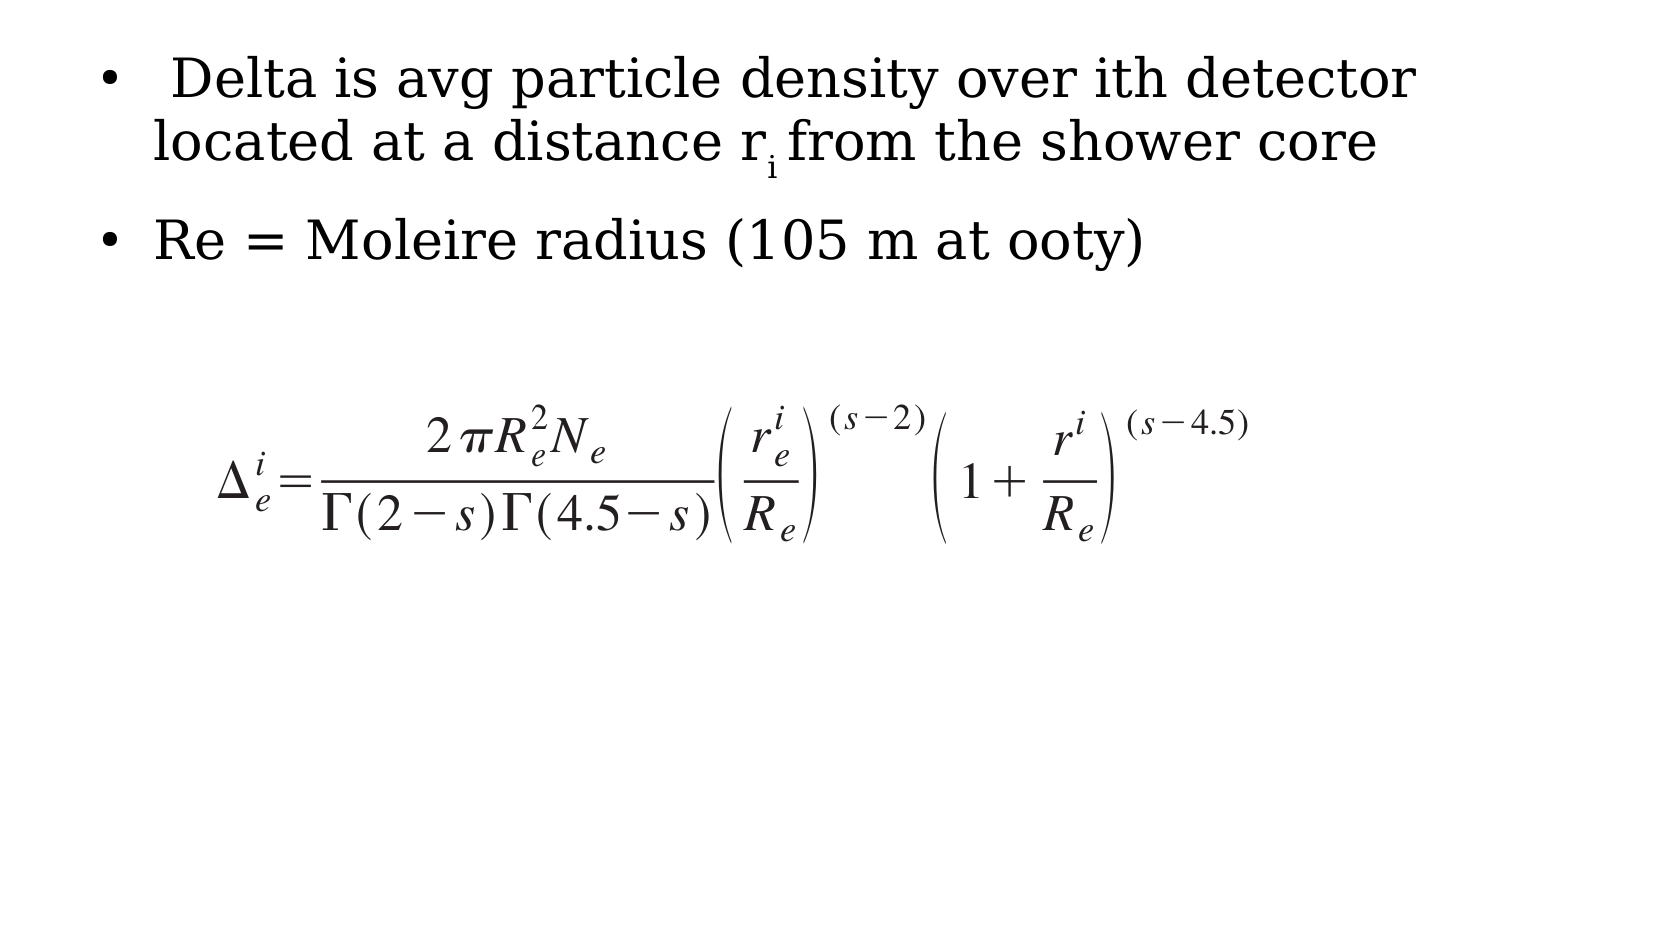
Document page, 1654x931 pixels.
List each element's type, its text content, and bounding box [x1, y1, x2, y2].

picture [177, 372, 1252, 579]
list Delta is avg particle density over ith detector located at a distance ri from the shower core Re = Moleire radius (105 m at ooty) [82, 47, 1571, 764]
